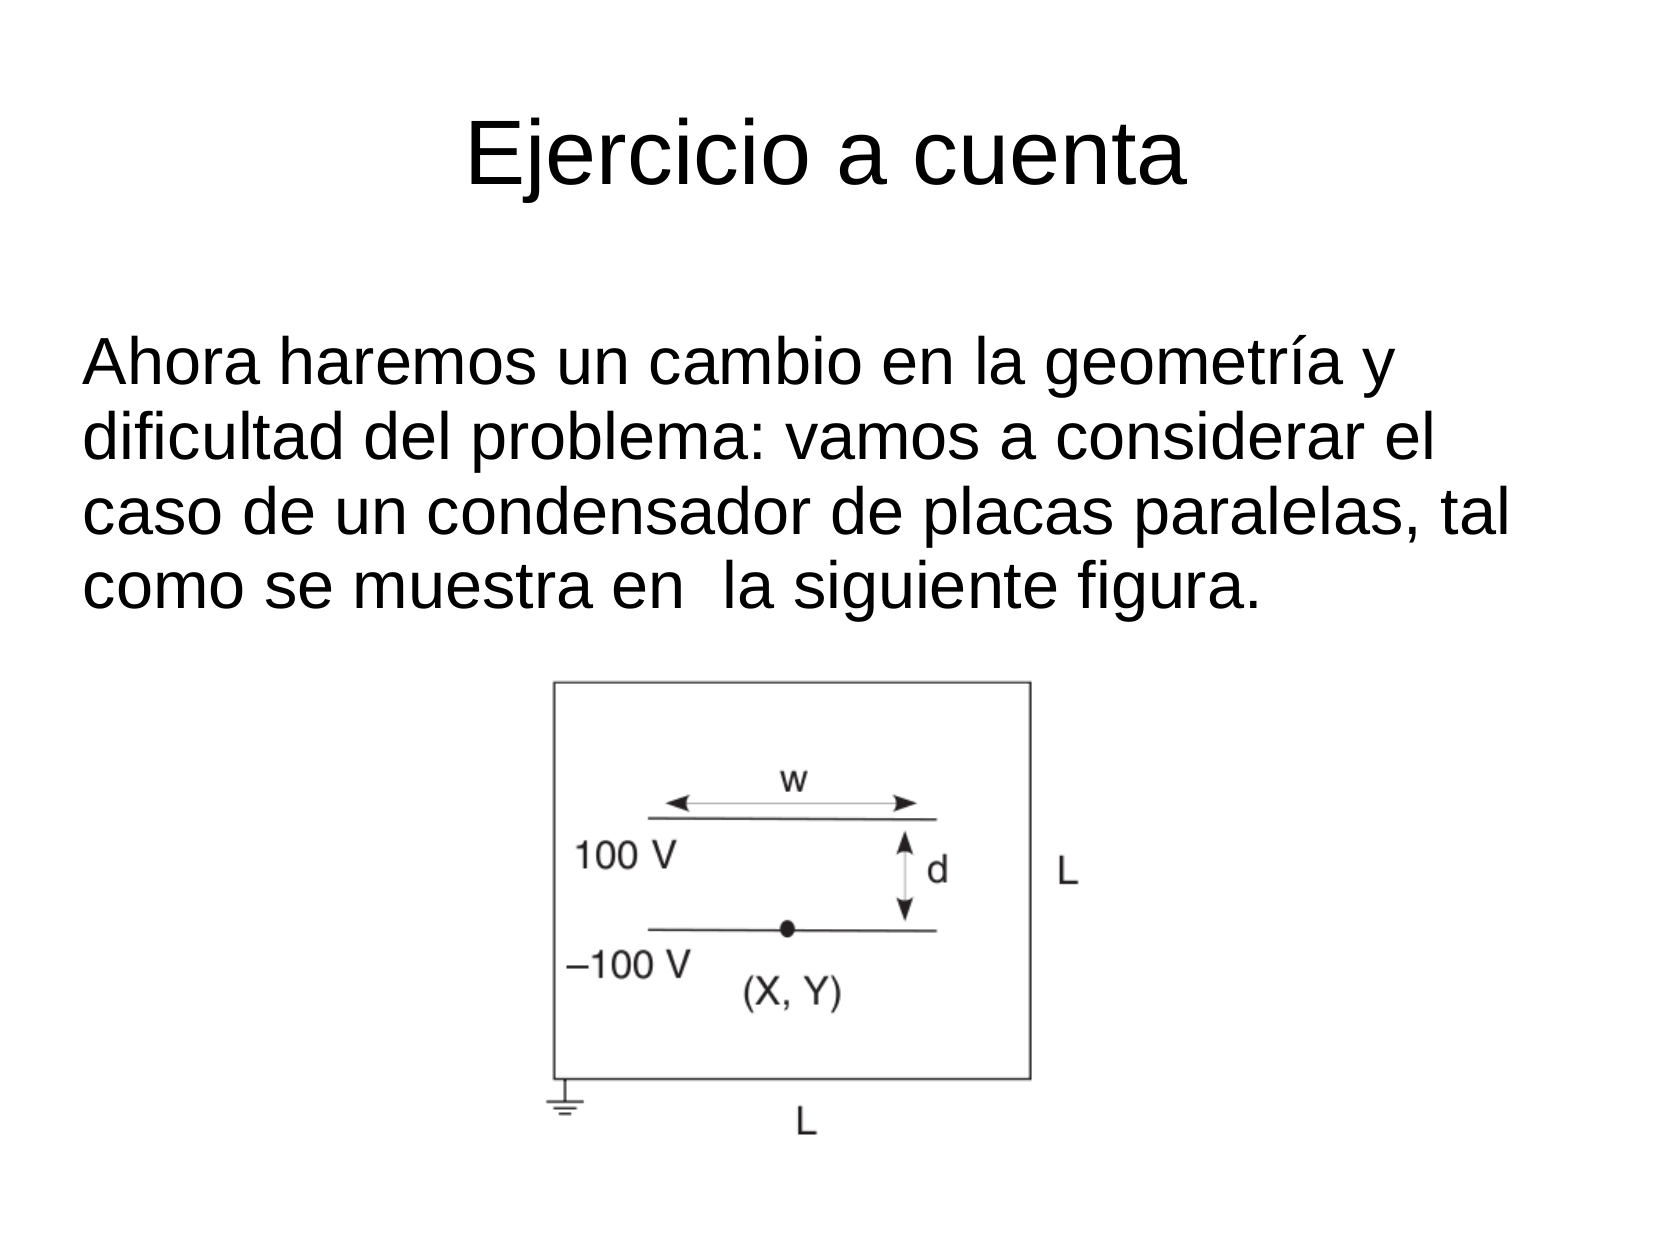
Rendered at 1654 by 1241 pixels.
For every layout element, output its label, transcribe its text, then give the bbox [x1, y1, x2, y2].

title Ejercicio a cuenta [82, 56, 1571, 250]
subtitle Ahora haremos un cambio en la geometría y dificultad del problema: vamos a considerar el caso de un condensador de placas paralelas, tal como se muestra en la siguiente figura. [82, 297, 1571, 650]
picture [501, 662, 1107, 1152]
